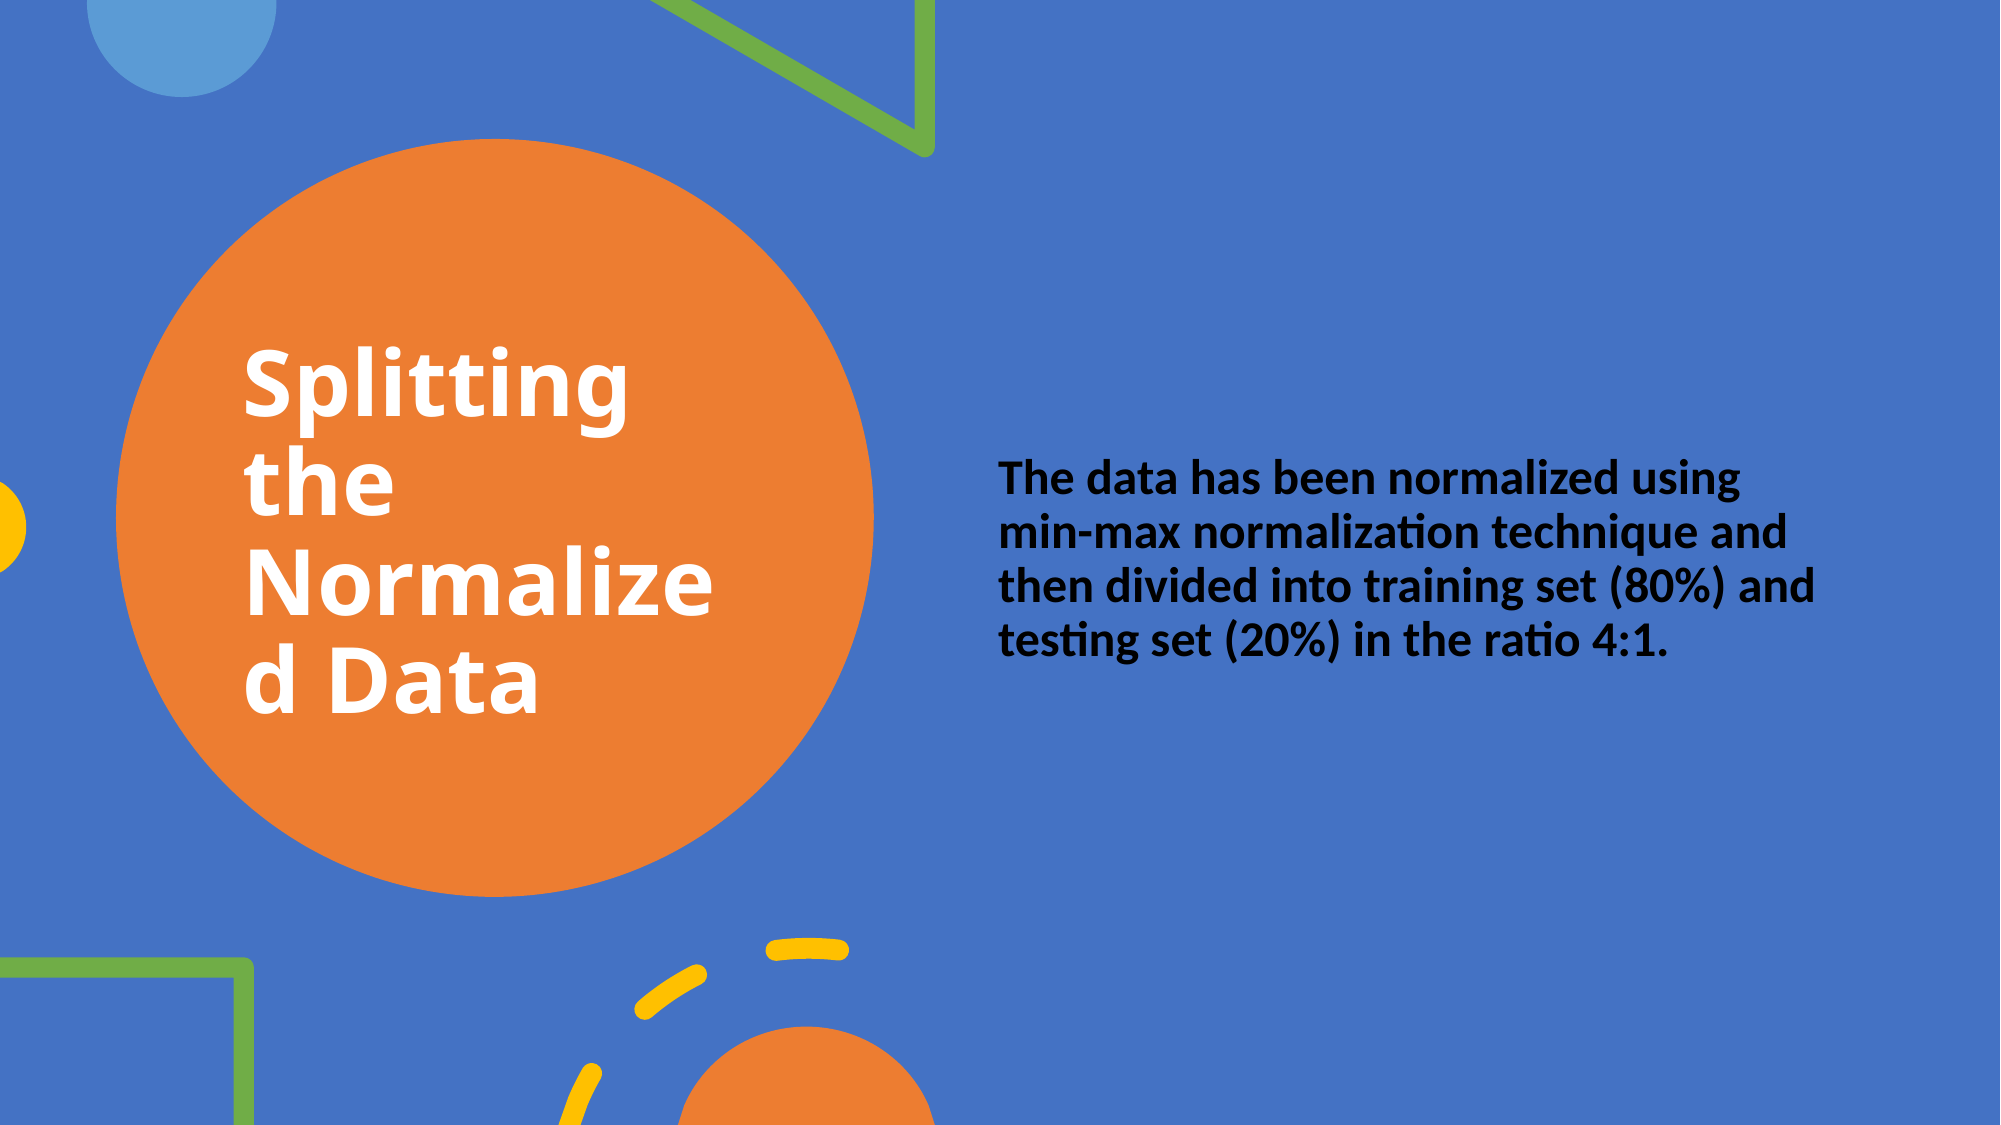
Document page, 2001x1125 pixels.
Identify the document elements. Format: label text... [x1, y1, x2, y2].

title Splitting the Normalized Data [227, 202, 760, 870]
text_box [0, 0, 2000, 1125]
